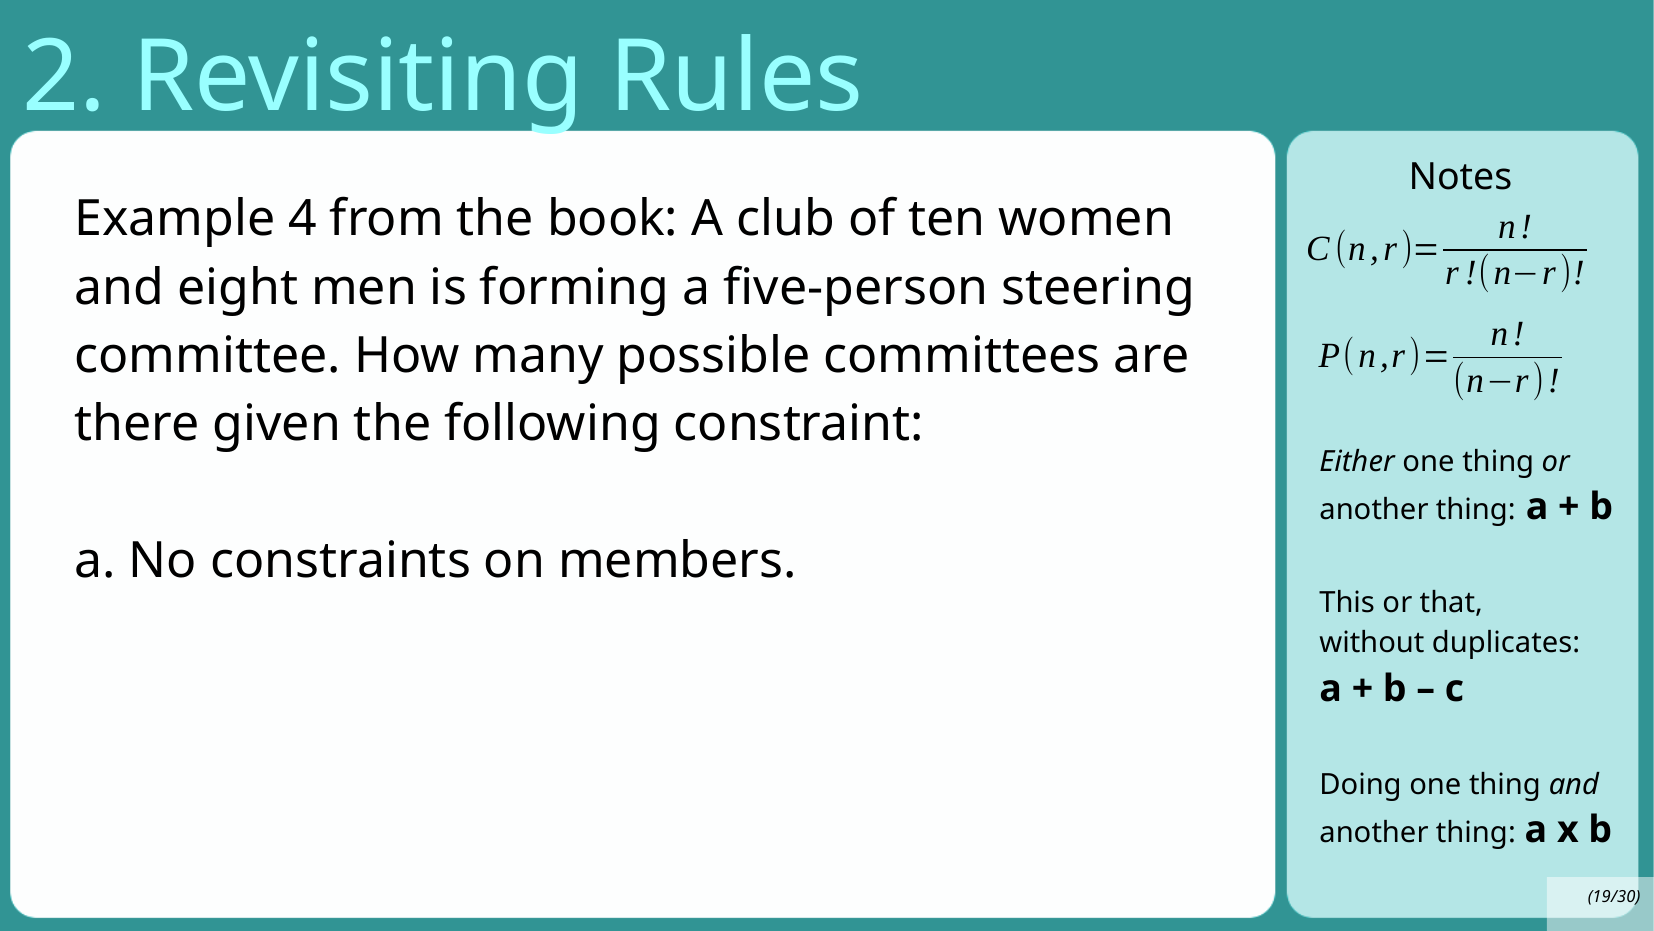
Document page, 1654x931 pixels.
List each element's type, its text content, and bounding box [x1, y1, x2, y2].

picture [0, 0, 1654, 931]
text_box (<number>/30) [1546, 877, 1654, 931]
chart [1297, 207, 1598, 295]
text_box Example 4 from the book: A club of ten women and eight men is forming a five-person steering committee. How many possible committees are there given the following constraint: a. No constraints on members. [74, 182, 1244, 595]
title 2. Revisiting Rules [22, 13, 1511, 130]
text_box Notes [1290, 141, 1631, 395]
text_box Either one thing or another thing: a + b This or that, without duplicates: a + b – c Doing one thing and another thing: a x b [1304, 432, 1630, 789]
chart [1307, 314, 1571, 402]
